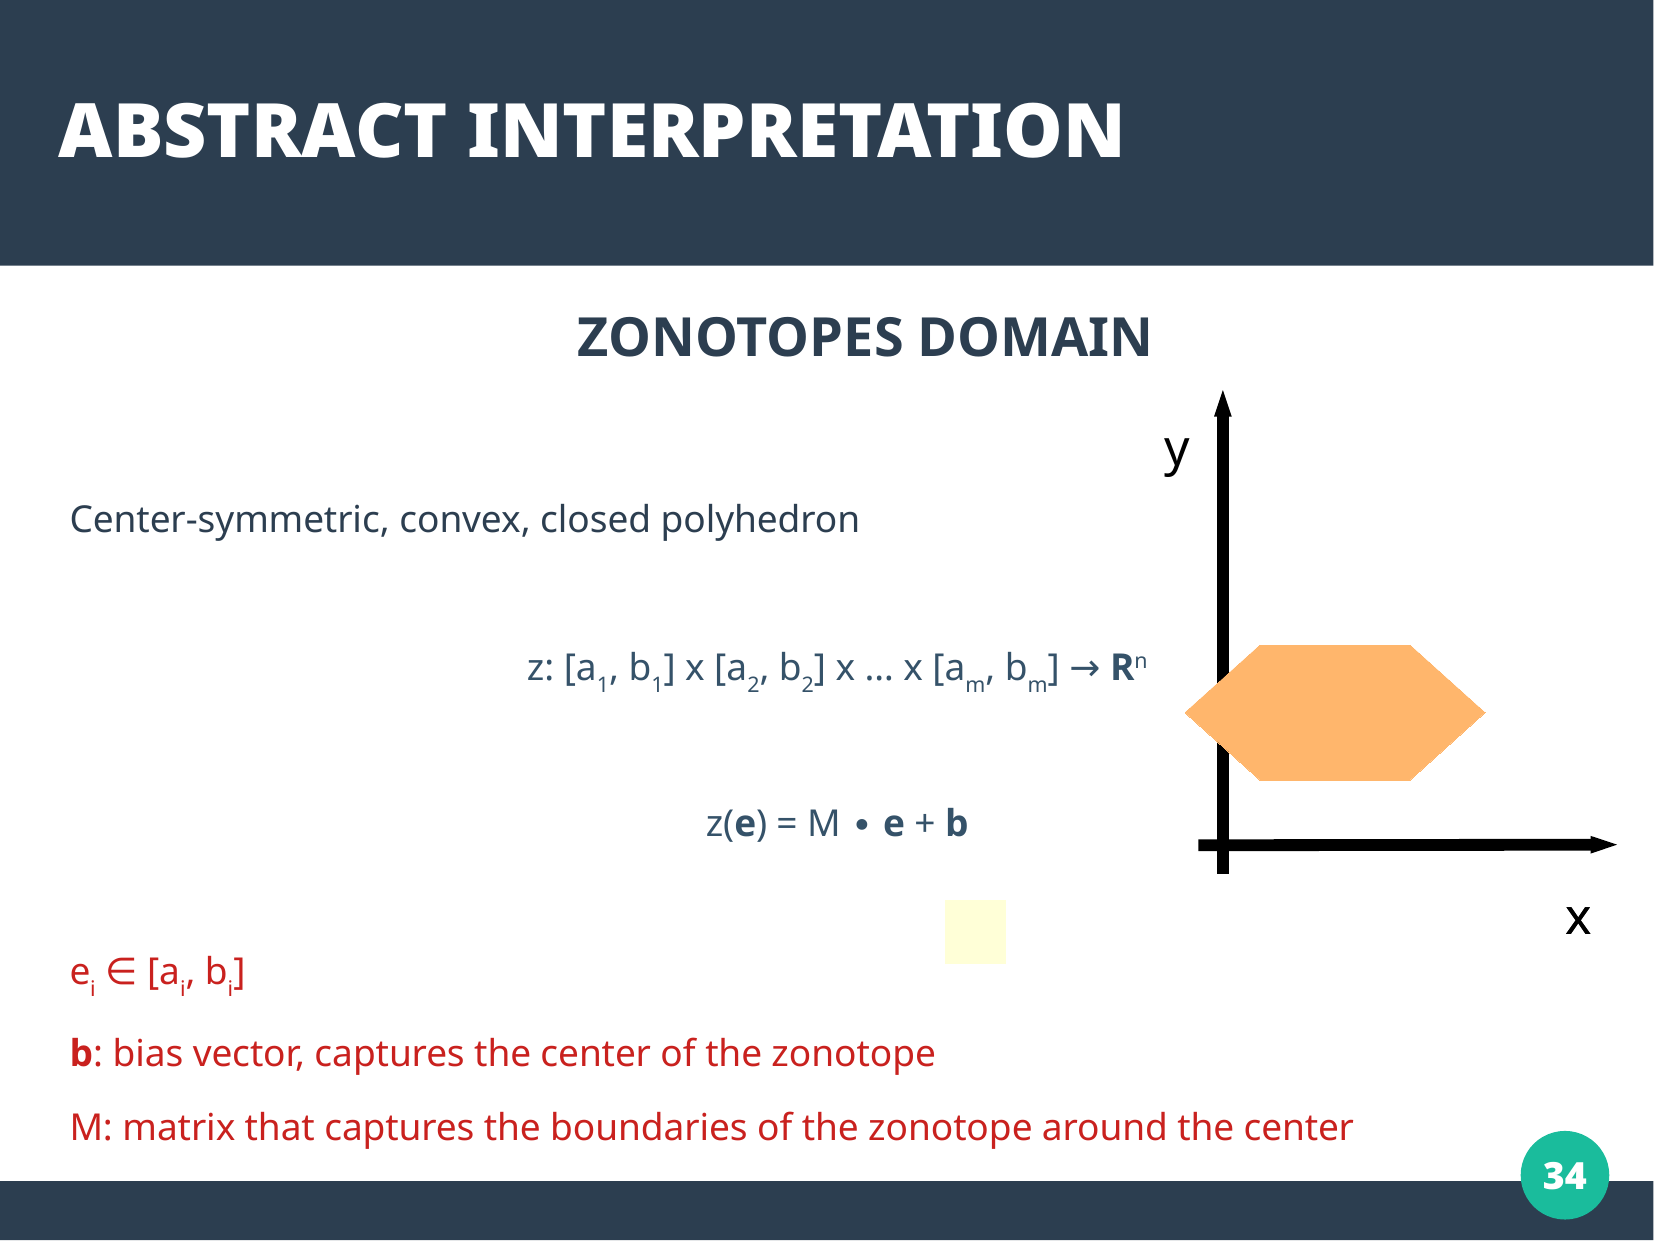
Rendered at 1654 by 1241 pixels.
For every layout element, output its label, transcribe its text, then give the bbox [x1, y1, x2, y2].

text_box y [1155, 404, 1180, 476]
text_box x [1555, 873, 1581, 945]
title ABSTRACT INTERPRETATION [59, 49, 1595, 207]
list ZONOTOPES DOMAIN Center-symmetric, convex, closed polyhedron z: [a1, b1] x [a2, b2] x … x [am, bm] → Rn z(e) = M ∙ e + b ei ∈ [ai, bi] b: bias vector, captures the center of the zonotope M: matrix that captures the boundaries of the zonotope around the center [69, 298, 1606, 1156]
text_box [945, 900, 1006, 964]
text_box [1185, 645, 1486, 781]
